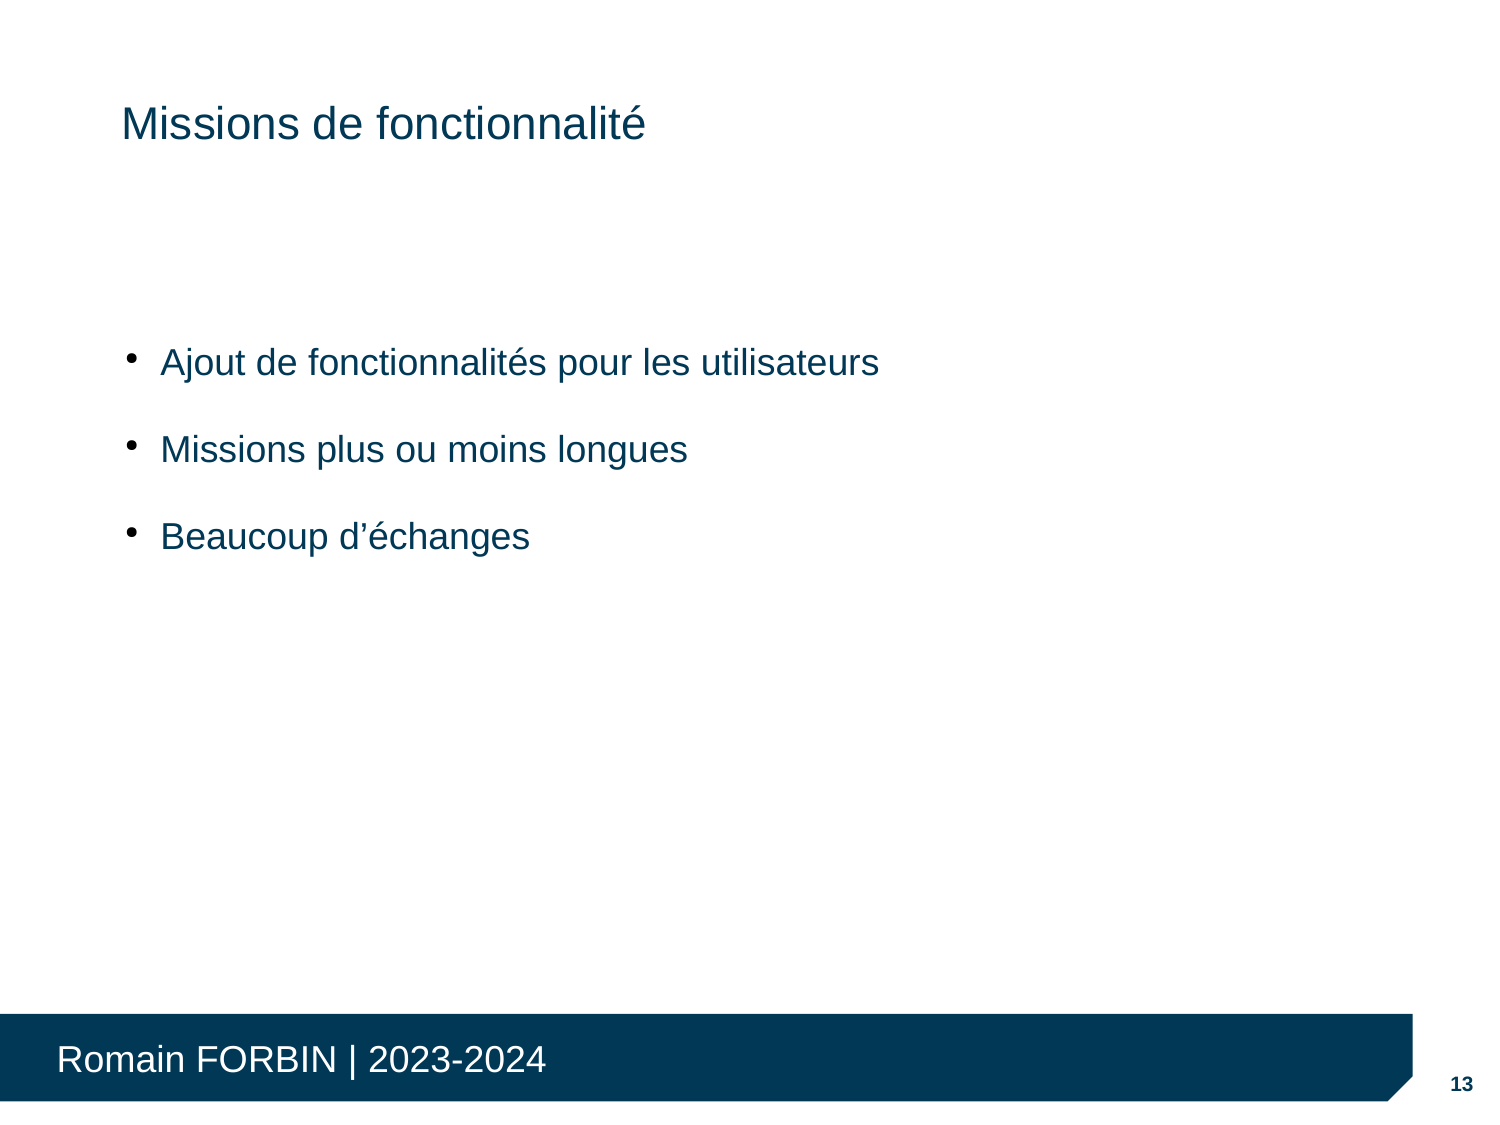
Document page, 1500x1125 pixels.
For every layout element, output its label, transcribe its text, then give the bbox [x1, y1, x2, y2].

title Missions de fonctionnalité [121, 68, 1438, 179]
list Ajout de fonctionnalités pour les utilisateurs Missions plus ou moins longues Beaucoup d’échanges [125, 337, 1382, 970]
